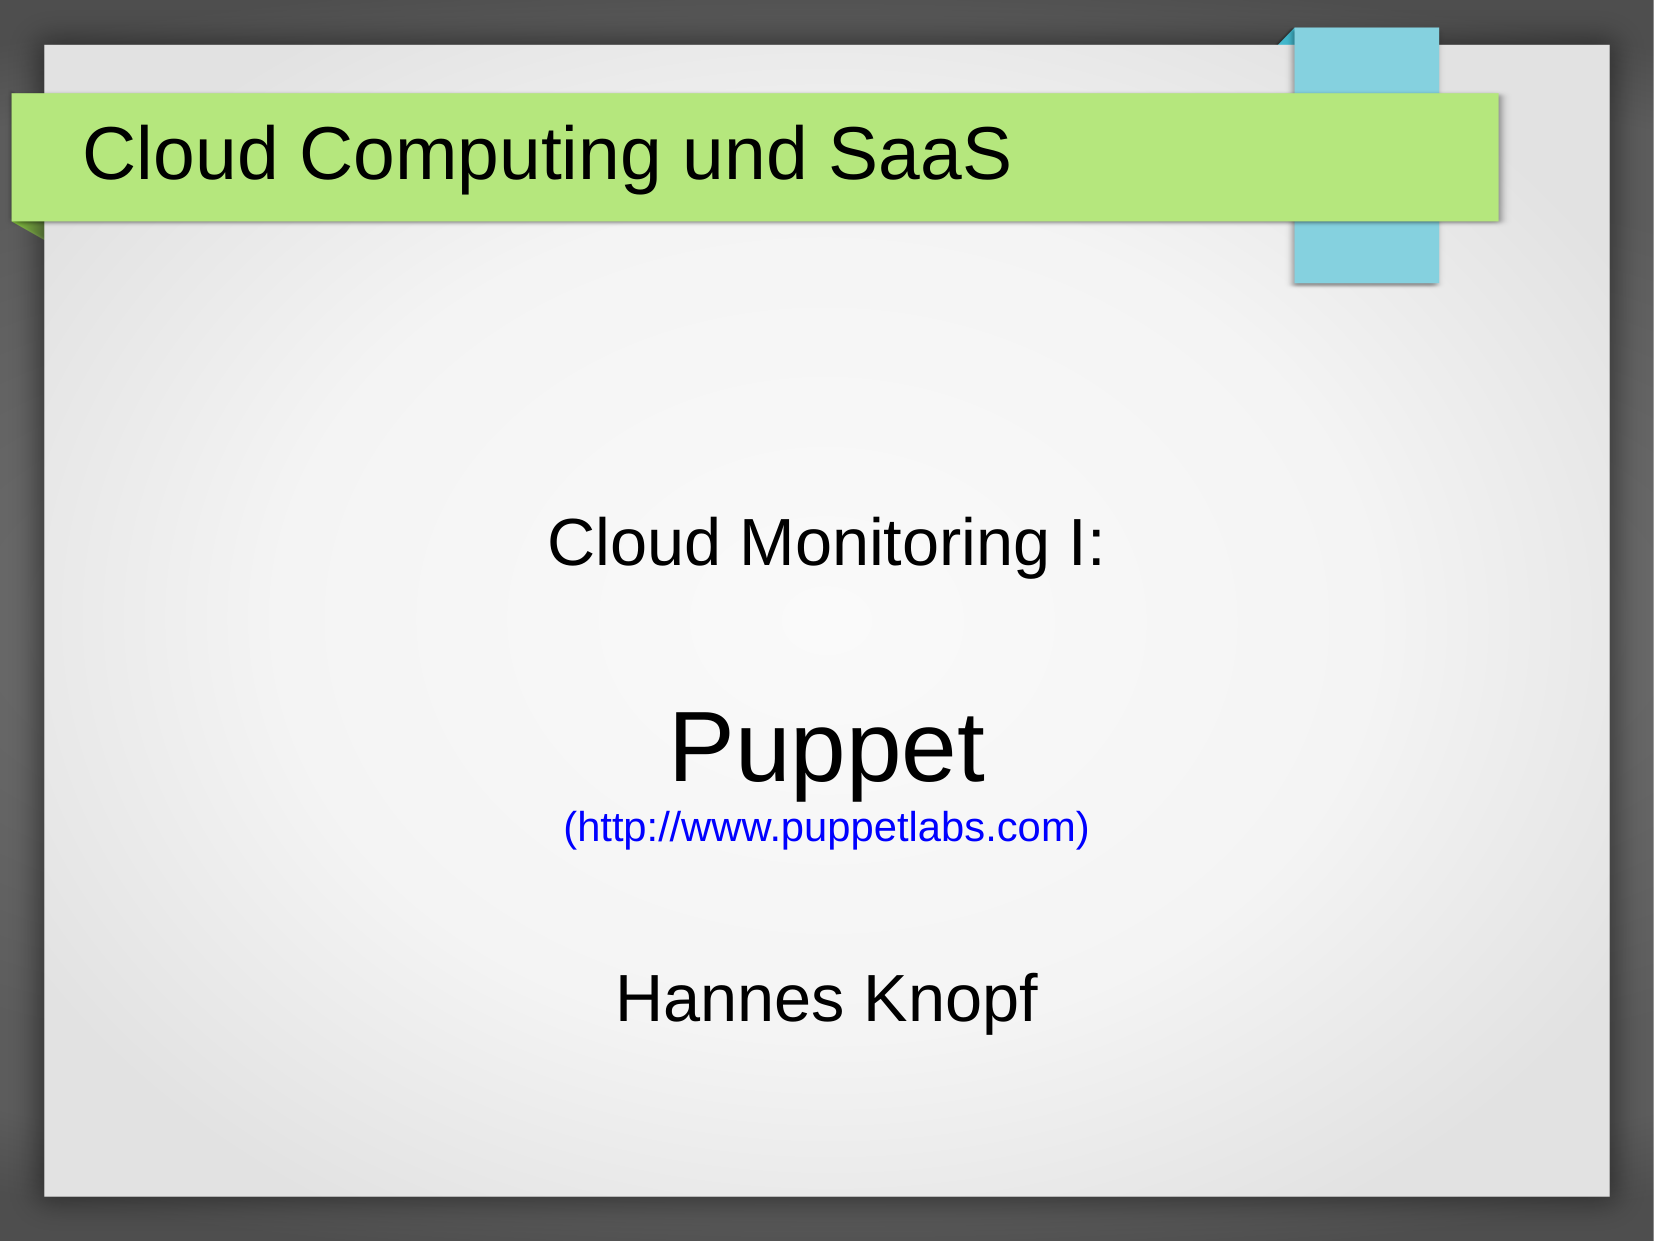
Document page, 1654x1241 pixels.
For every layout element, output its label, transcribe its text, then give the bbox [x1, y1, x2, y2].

subtitle Cloud Monitoring I: Puppet (http://www.puppetlabs.com) Hannes Knopf [82, 281, 1571, 1036]
title Cloud Computing und SaaS [82, 94, 1264, 213]
picture [0, 0, 1654, 1241]
